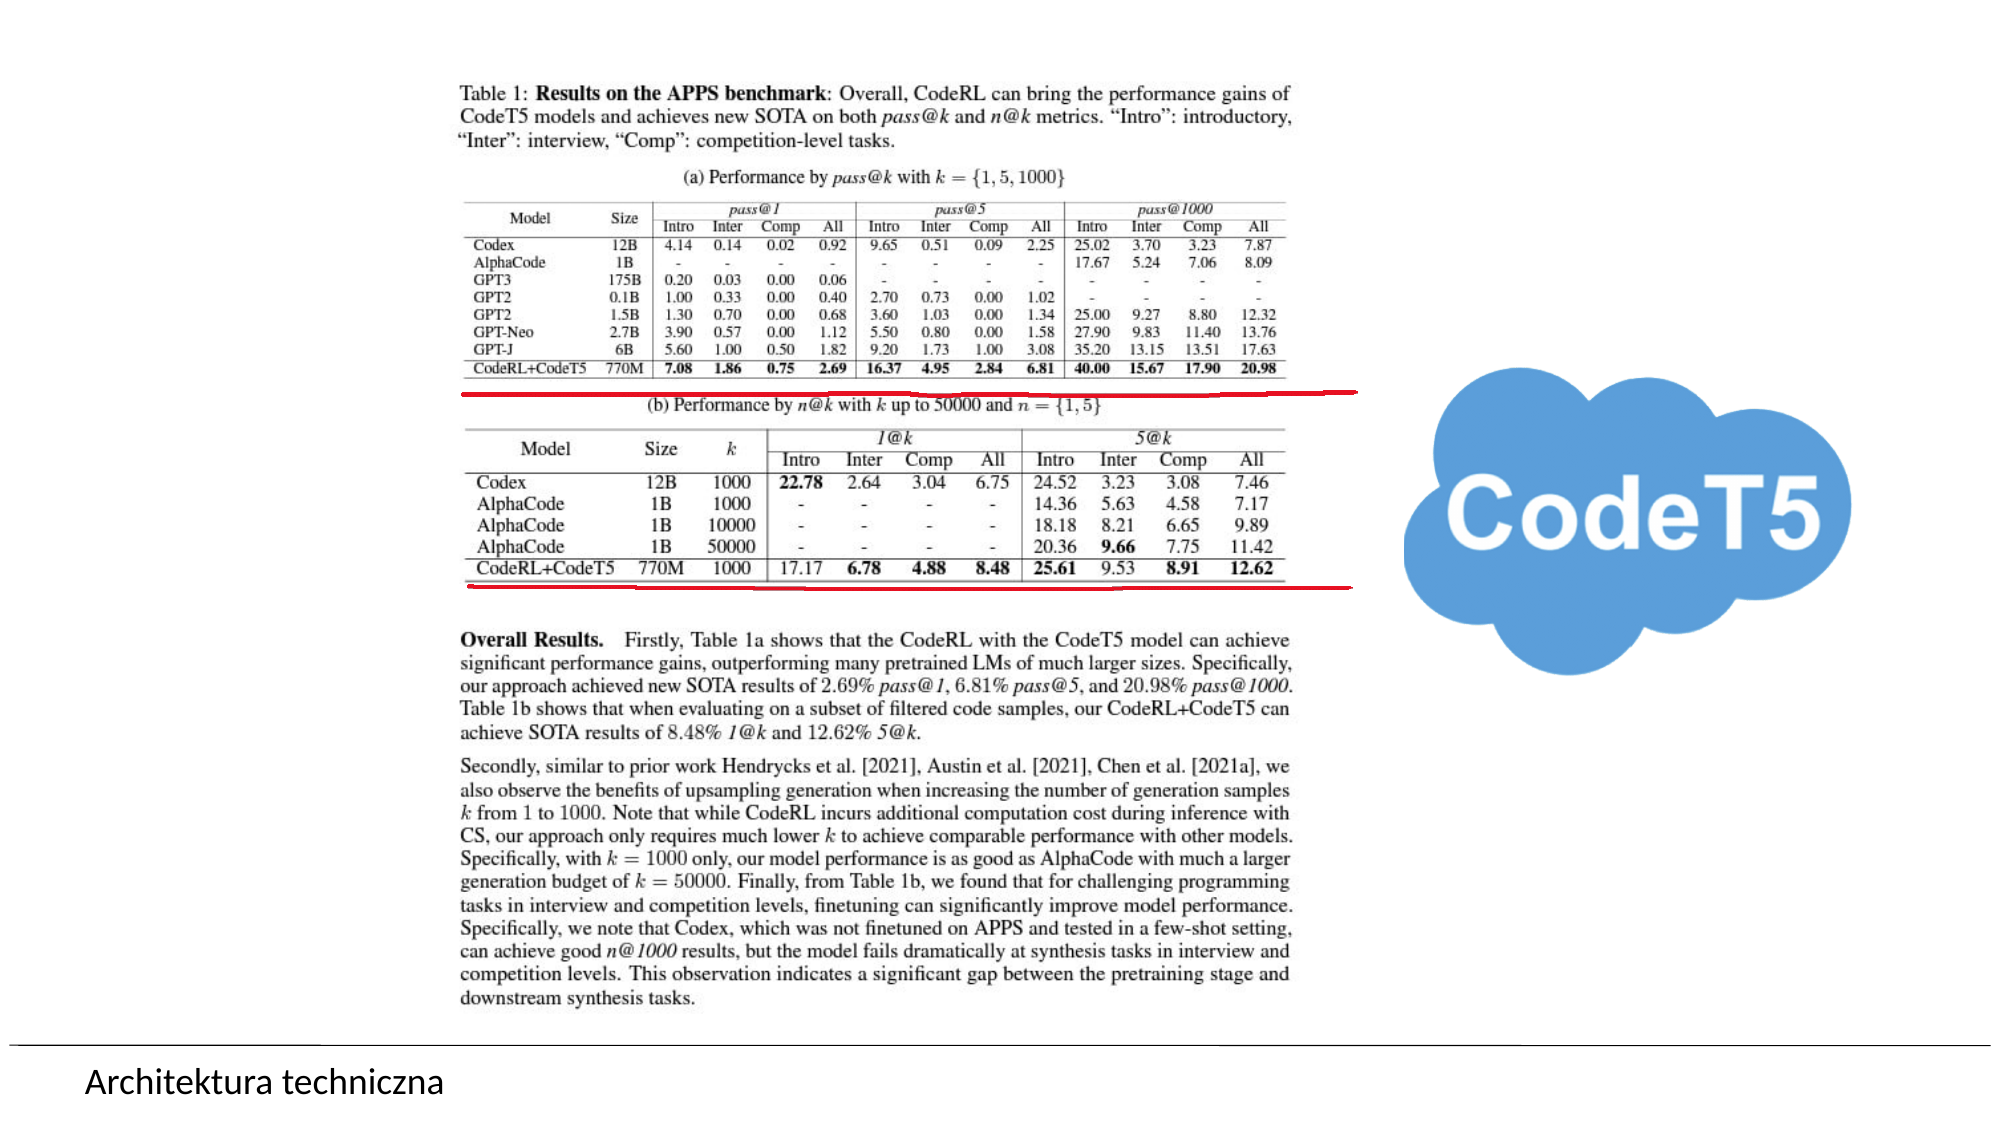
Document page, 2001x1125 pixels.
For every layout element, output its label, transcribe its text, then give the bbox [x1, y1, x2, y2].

text_box Architektura techniczna [69, 1049, 855, 1125]
picture [1404, 307, 1855, 758]
picture [428, 28, 1392, 1038]
